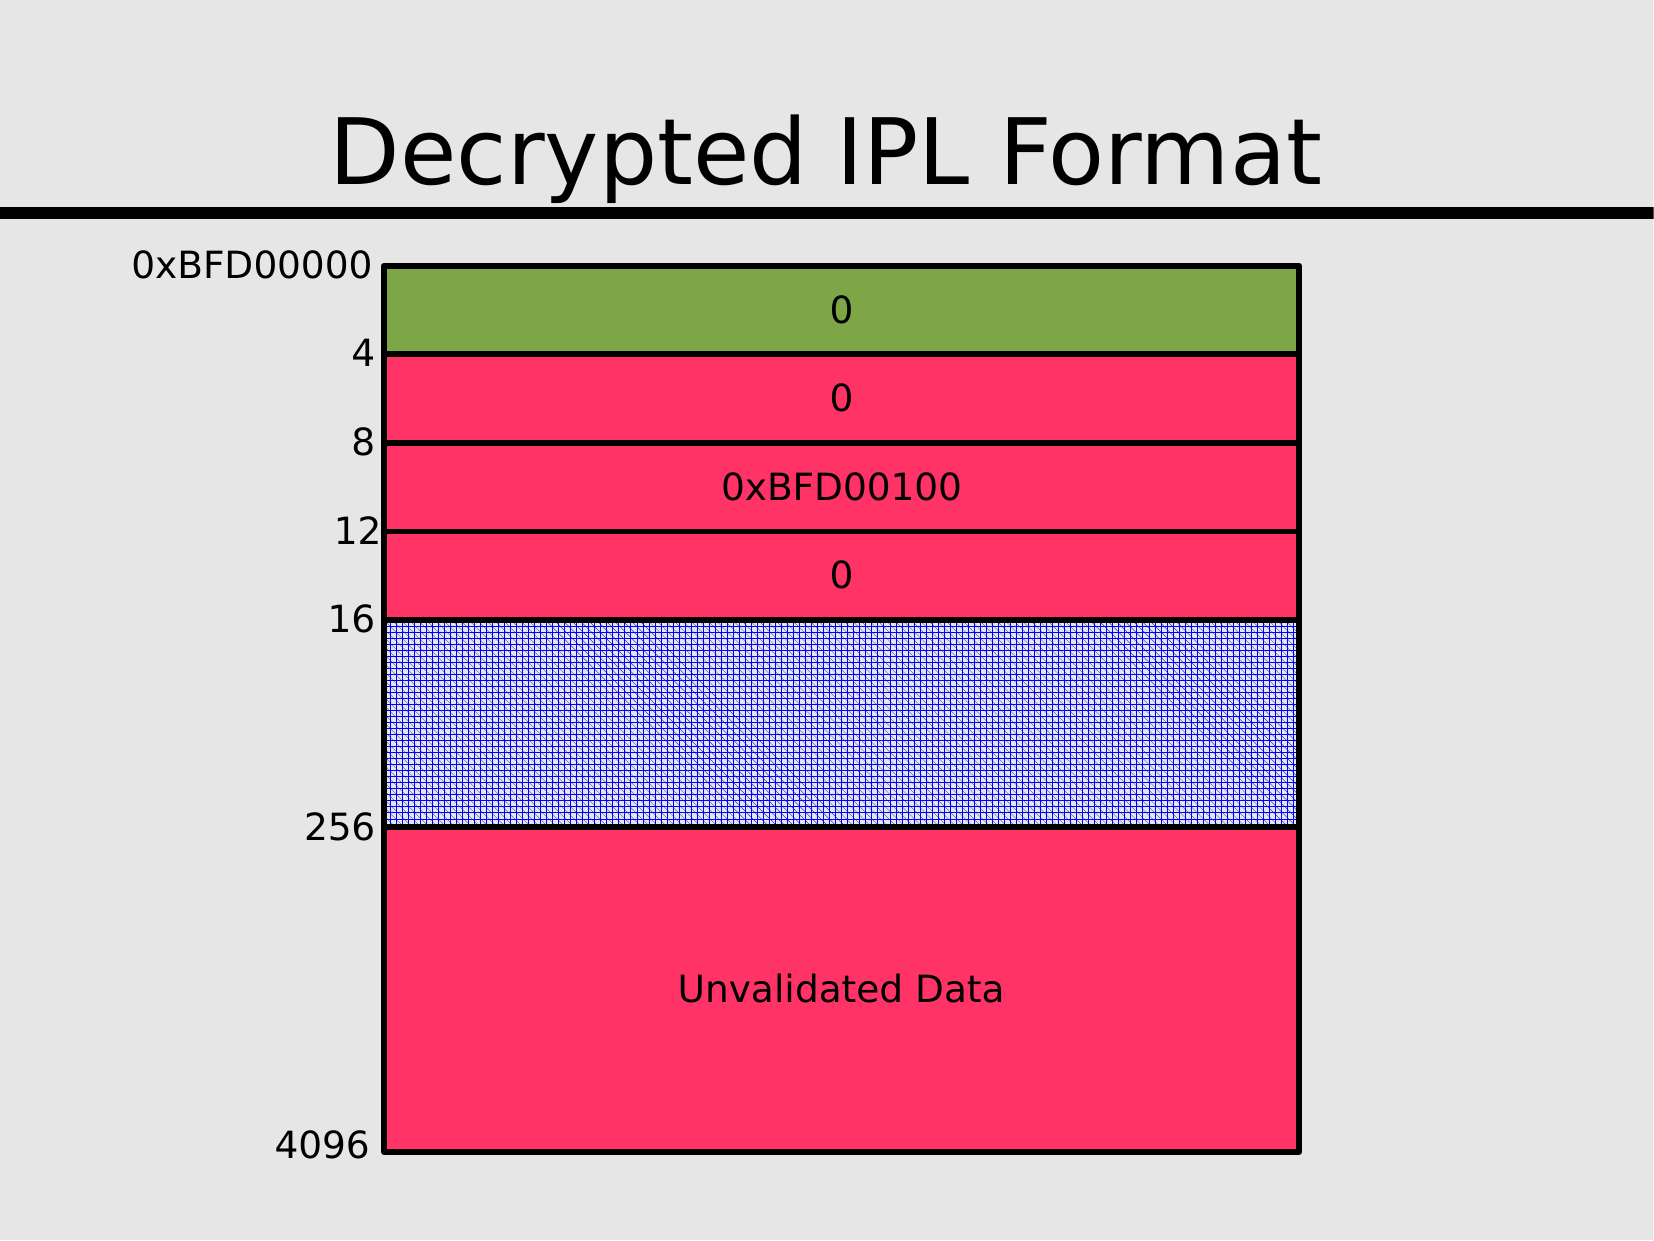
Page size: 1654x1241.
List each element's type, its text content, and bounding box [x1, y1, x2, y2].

text_box 256 [289, 797, 390, 857]
text_box 0 [383, 265, 1300, 354]
text_box 16 [312, 590, 390, 649]
text_box 0xBFD00000 [116, 236, 384, 296]
text_box 0 [383, 531, 1300, 620]
text_box 0 [383, 354, 1300, 442]
text_box 0xBFD00100 [383, 442, 1300, 531]
text_box [383, 620, 1300, 827]
title Decrypted IPL Format [82, 49, 1571, 257]
text_box 4096 [259, 1116, 384, 1175]
text_box 12 [318, 501, 396, 561]
text_box 8 [336, 413, 390, 472]
text_box 4 [336, 324, 390, 384]
text_box Unvalidated Data [383, 827, 1300, 1152]
